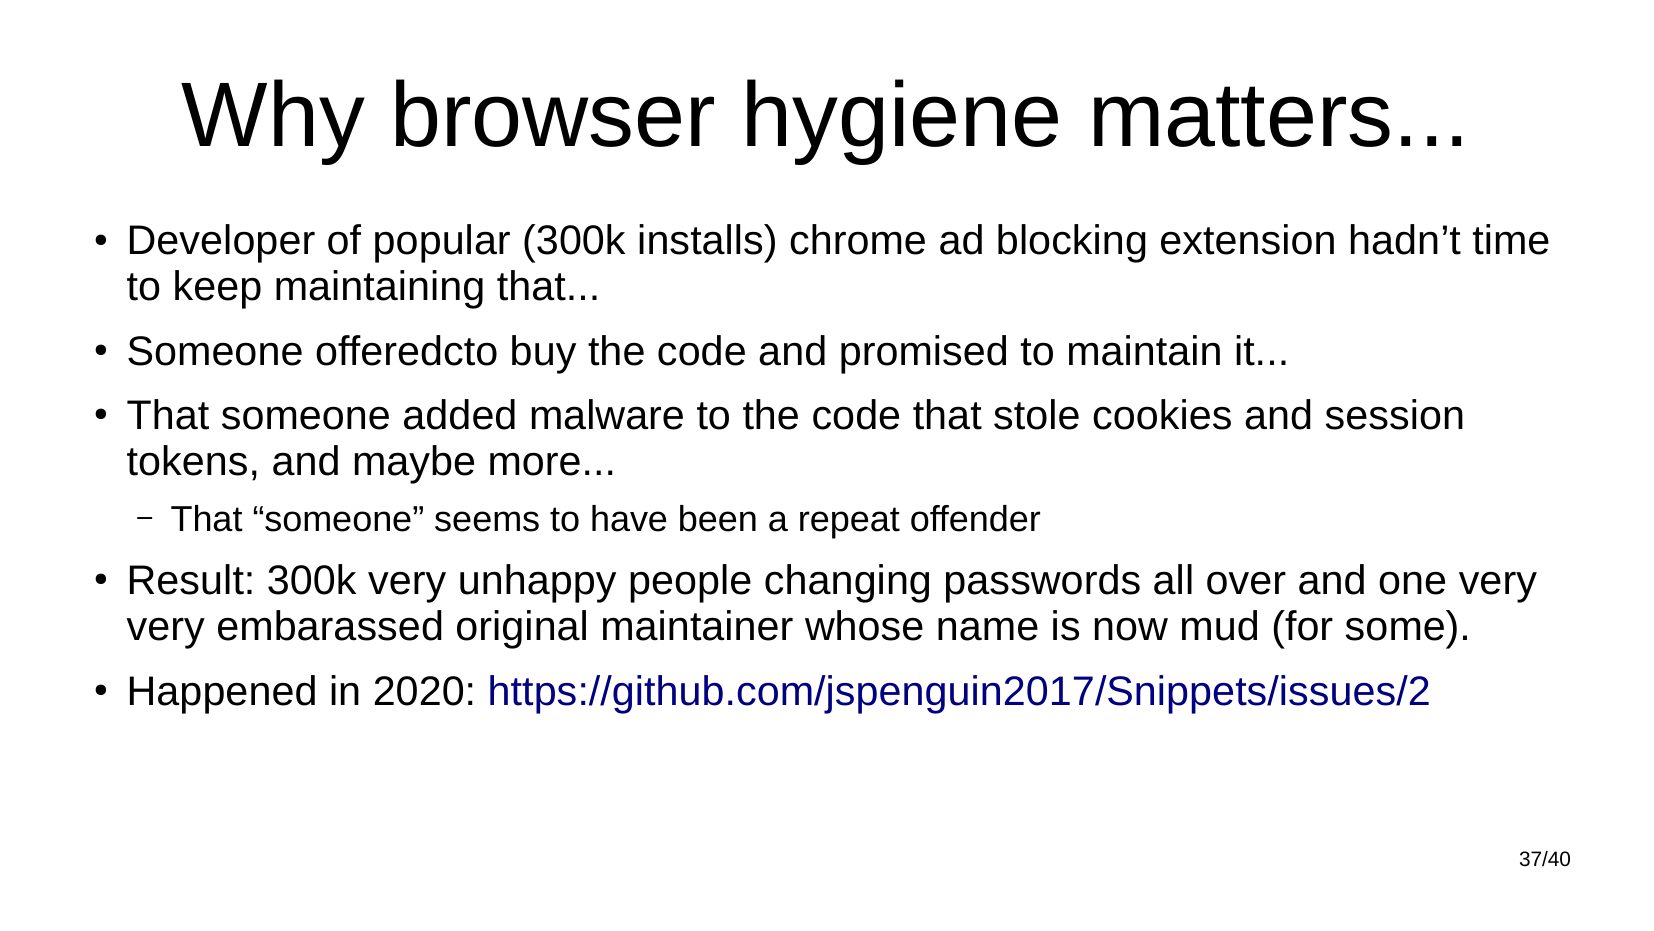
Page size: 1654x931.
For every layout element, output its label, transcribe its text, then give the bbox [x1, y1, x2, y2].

list Developer of popular (300k installs) chrome ad blocking extension hadn’t time to keep maintaining that... Someone offeredcto buy the code and promised to maintain it... That someone added malware to the code that stole cookies and session tokens, and maybe more... That “someone” seems to have been a repeat offender Result: 300k very unhappy people changing passwords all over and one very very embarassed original maintainer whose name is now mud (for some). Happened in 2020: https://github.com/jspenguin2017/Snippets/issues/2 [82, 217, 1571, 758]
title Why browser hygiene matters... [82, 37, 1571, 193]
